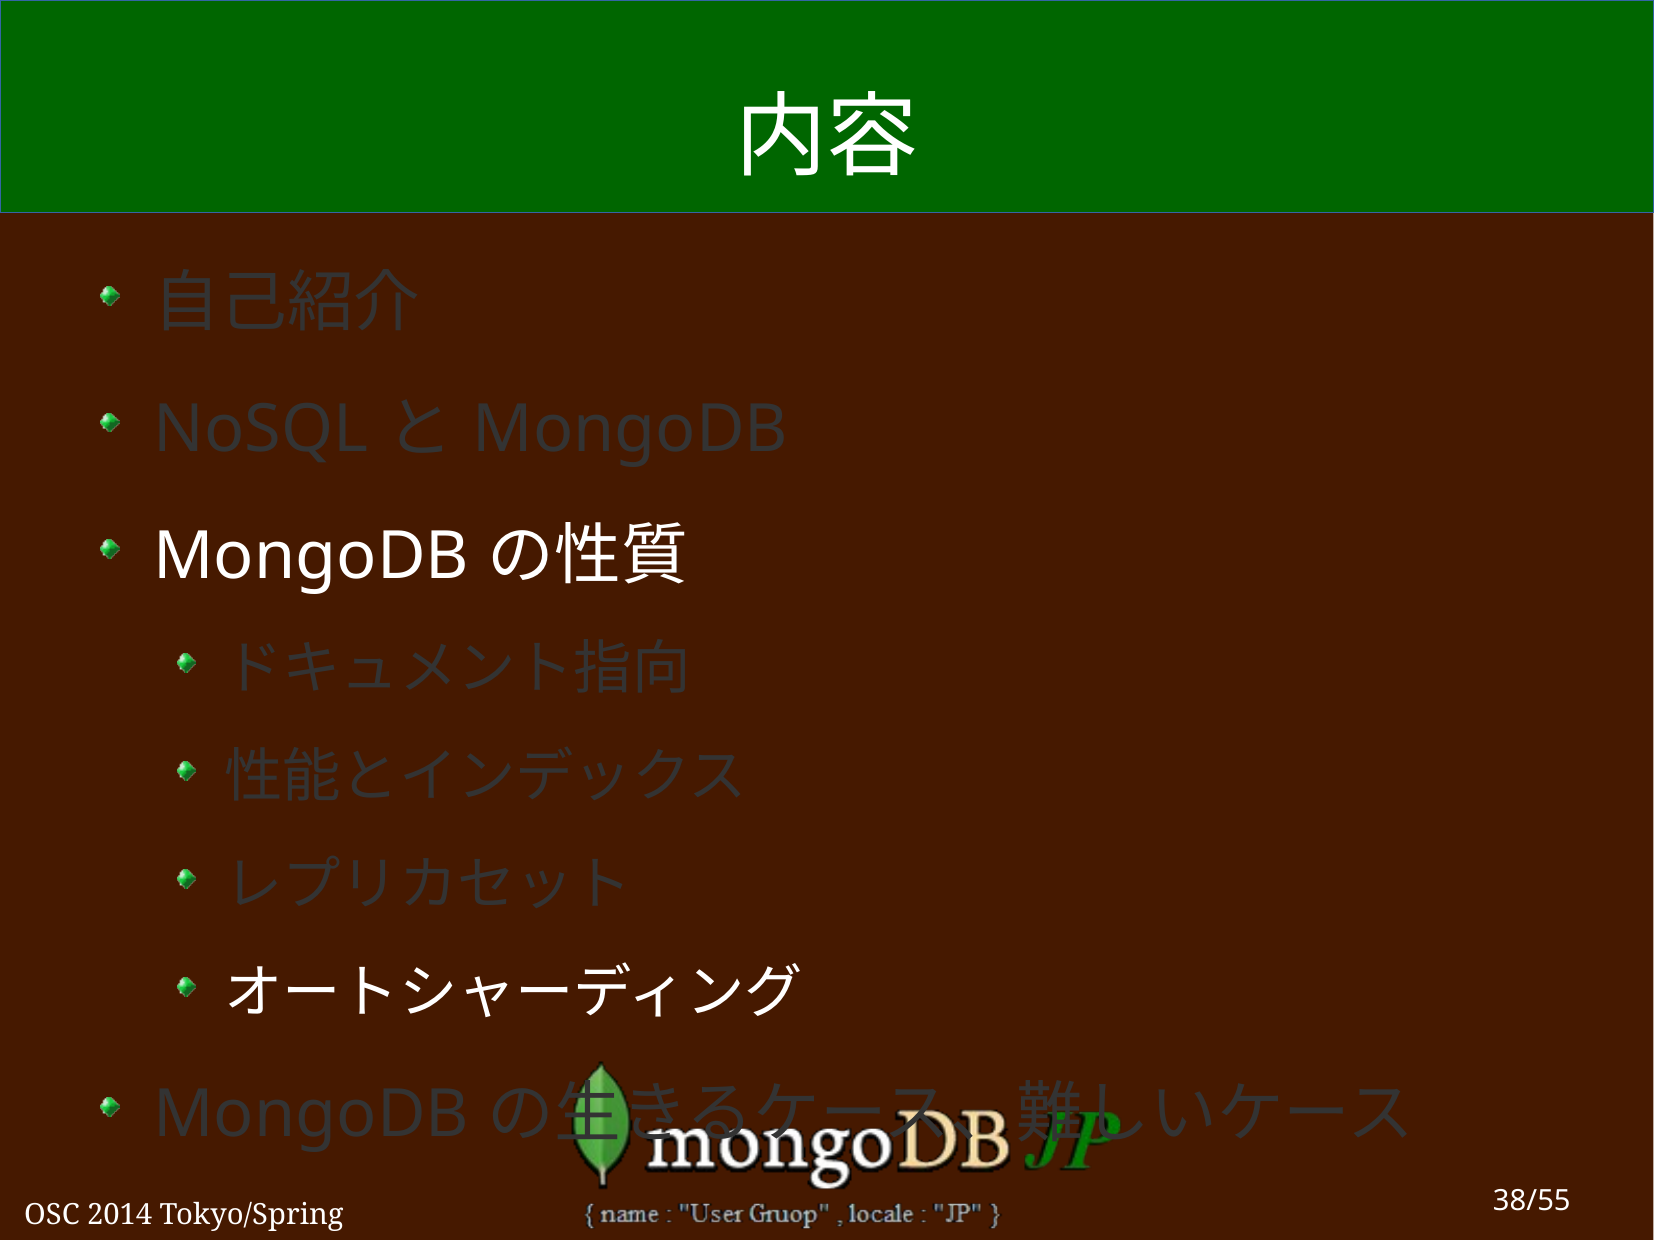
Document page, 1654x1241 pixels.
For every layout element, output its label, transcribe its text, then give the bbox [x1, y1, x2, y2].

title 内容 [82, 49, 1571, 207]
picture [566, 1132, 1140, 1241]
list 自己紹介 NoSQLとMongoDB MongoDBの性質 ドキュメント指向 性能とインデックス レプリカセット オートシャーディング MongoDBの生きるケース、難しいケース [82, 247, 1571, 1132]
